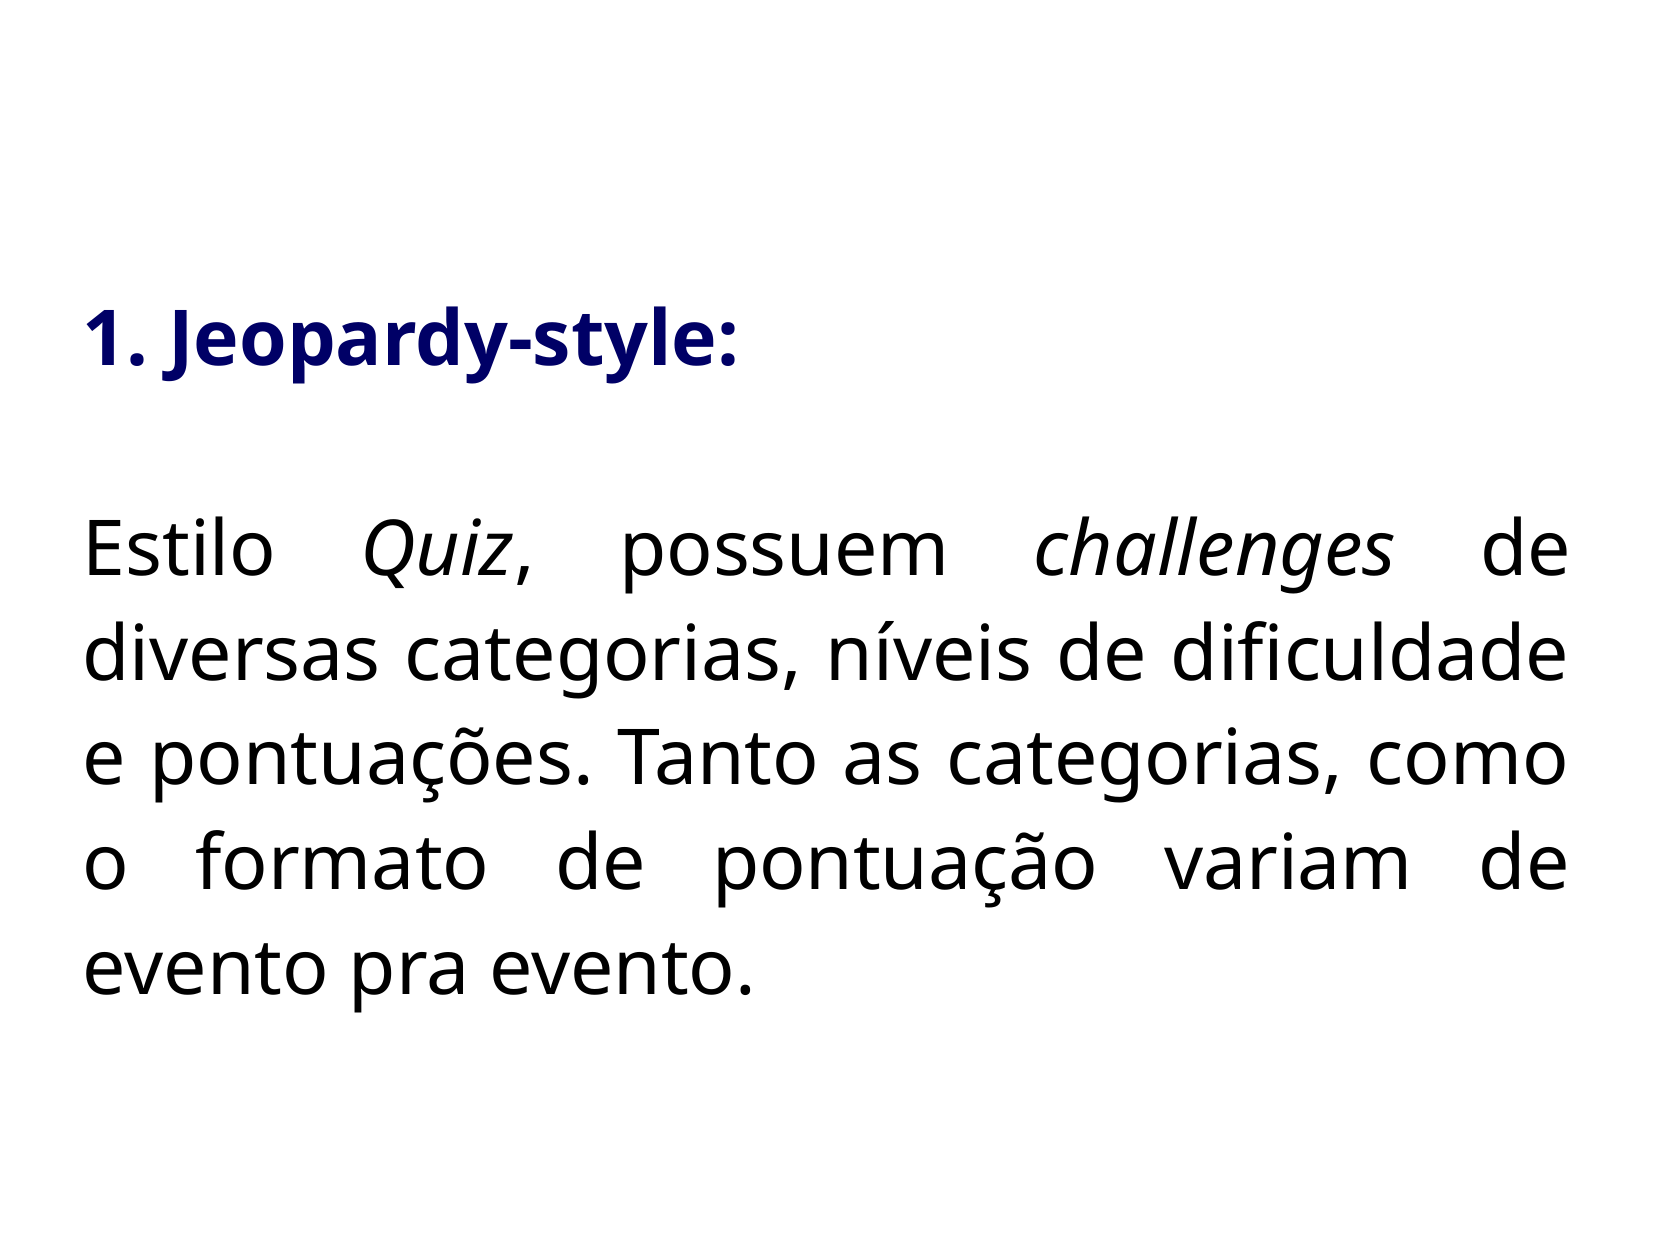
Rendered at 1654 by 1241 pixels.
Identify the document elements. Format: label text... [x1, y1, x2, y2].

subtitle 1. Jeopardy-style: Estilo Quiz, possuem challenges de diversas categorias, níveis de dificuldade e pontuações. Tanto as categorias, como o formato de pontuação variam de evento pra evento. [82, 120, 1571, 1181]
